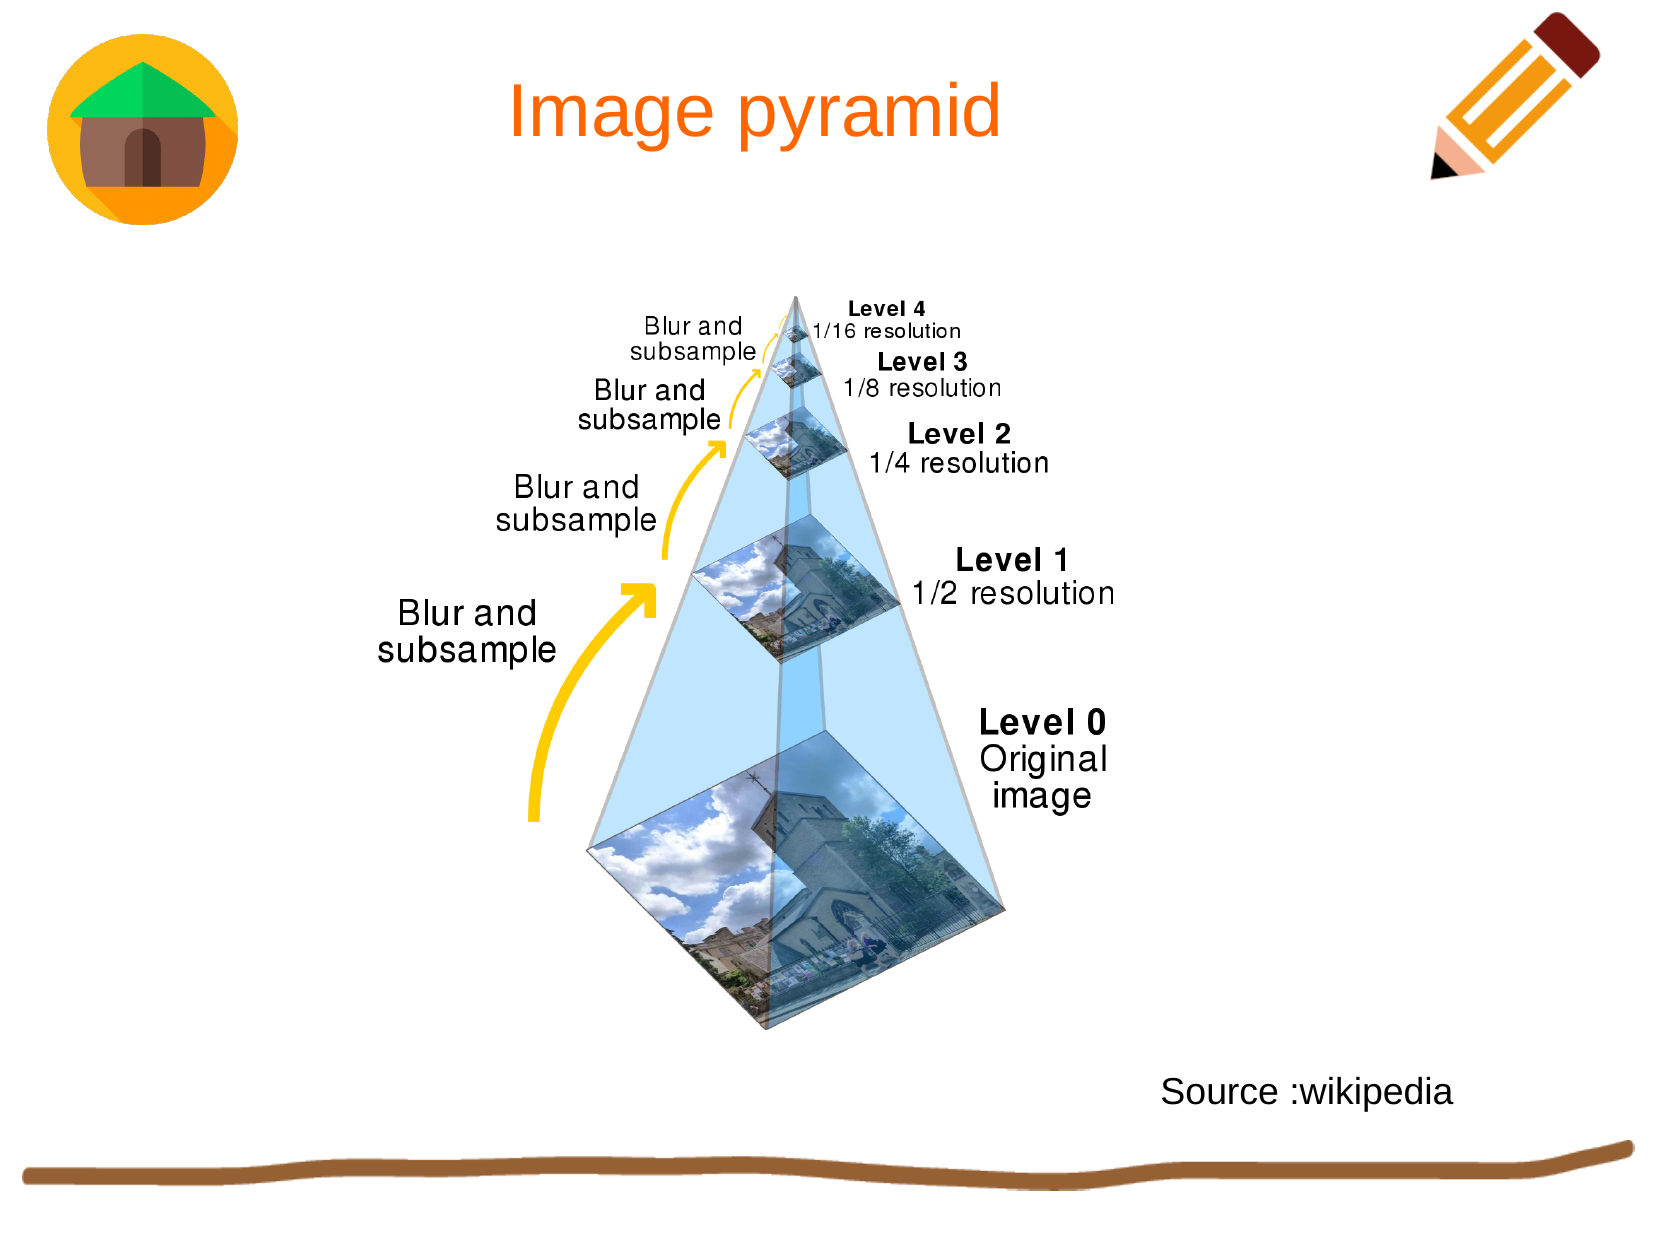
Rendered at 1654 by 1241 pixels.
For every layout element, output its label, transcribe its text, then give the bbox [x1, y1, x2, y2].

picture [47, 34, 238, 225]
picture [22, 1140, 1635, 1191]
title Image pyramid [238, 49, 1430, 172]
picture [1430, 12, 1601, 181]
picture [366, 283, 1123, 1040]
text_box Source :wikipedia [1145, 1062, 1583, 1162]
